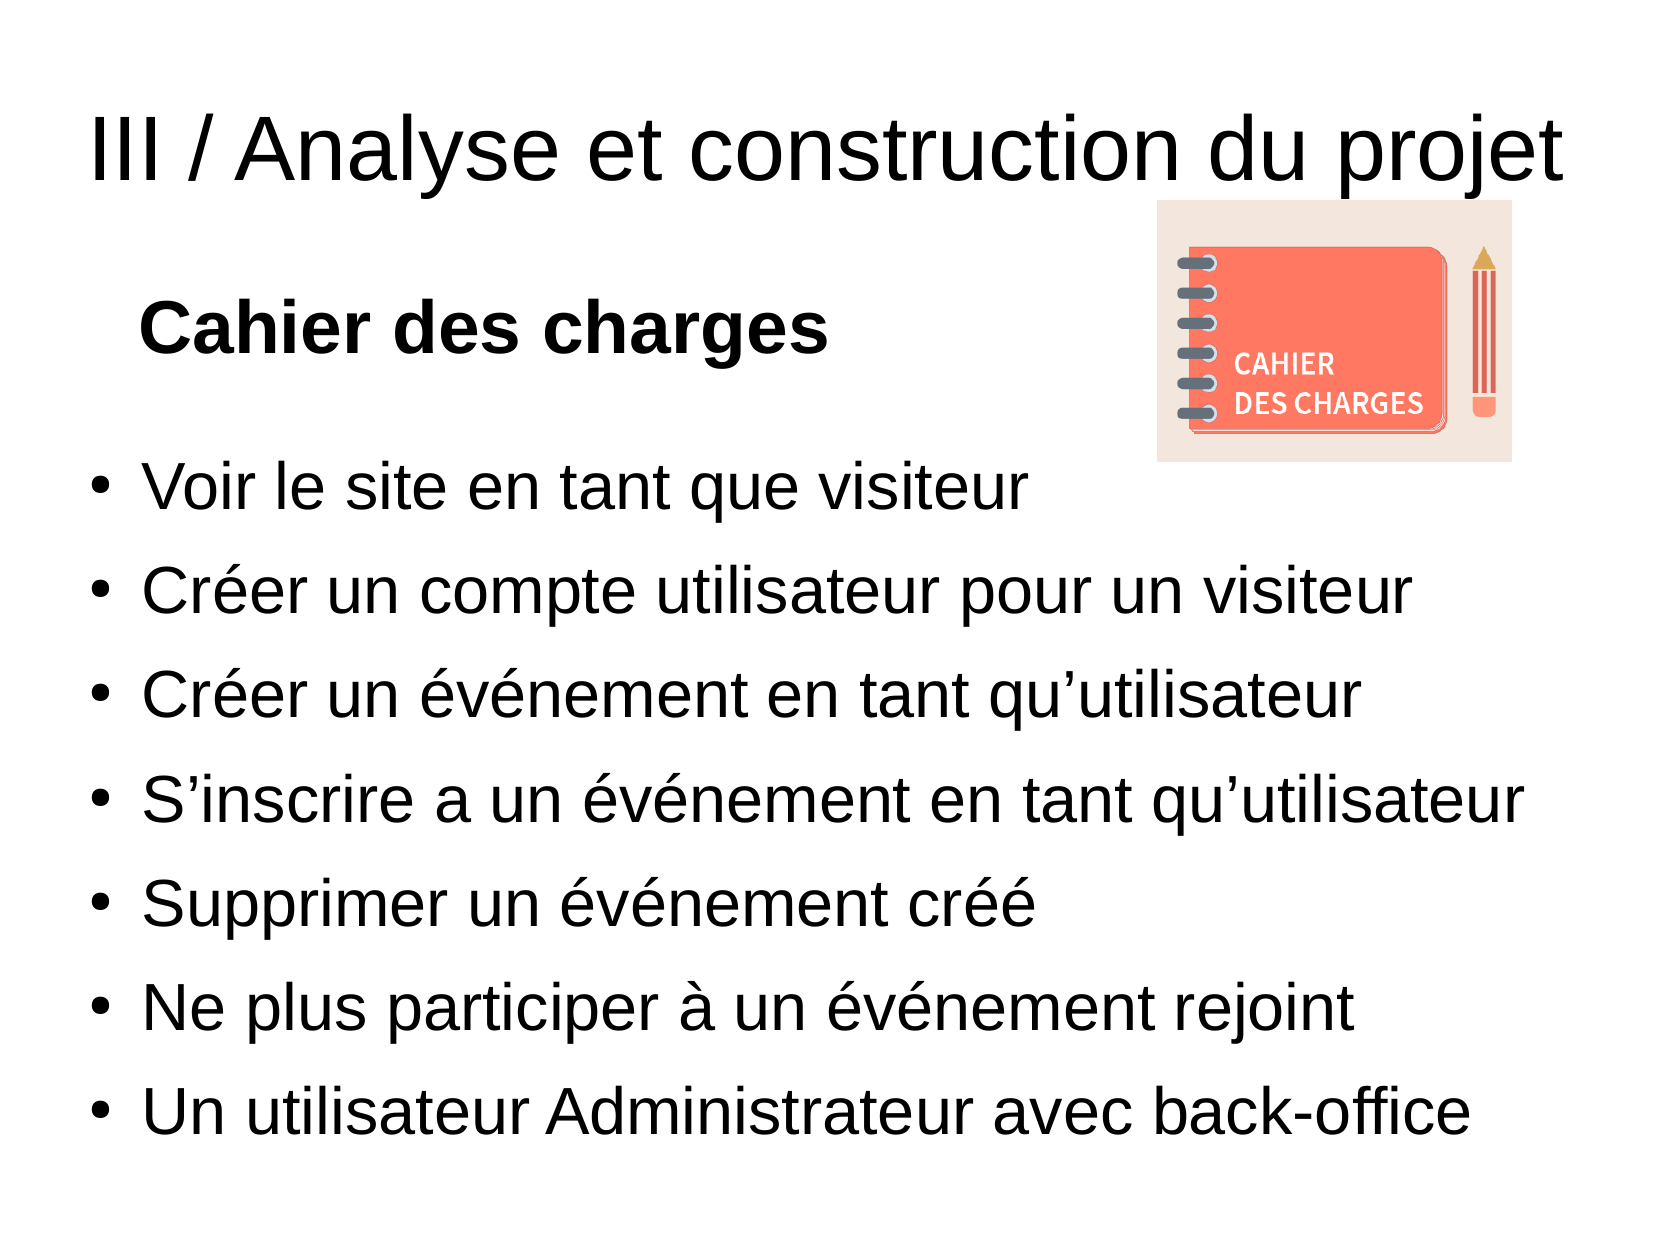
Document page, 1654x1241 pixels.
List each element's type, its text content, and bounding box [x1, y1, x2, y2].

picture [1157, 200, 1512, 462]
title Cahier des charges [0, 224, 1157, 432]
list Voir le site en tant que visiteur Créer un compte utilisateur pour un visiteur Créer un événement en tant qu’utilisateur S’inscrire a un événement en tant qu’utilisateur Supprimer un événement créé Ne plus participer à un événement rejoint Un utilisateur Administrateur avec back-office [70, 448, 1560, 1169]
title III / Analyse et construction du projet [82, 97, 1571, 201]
